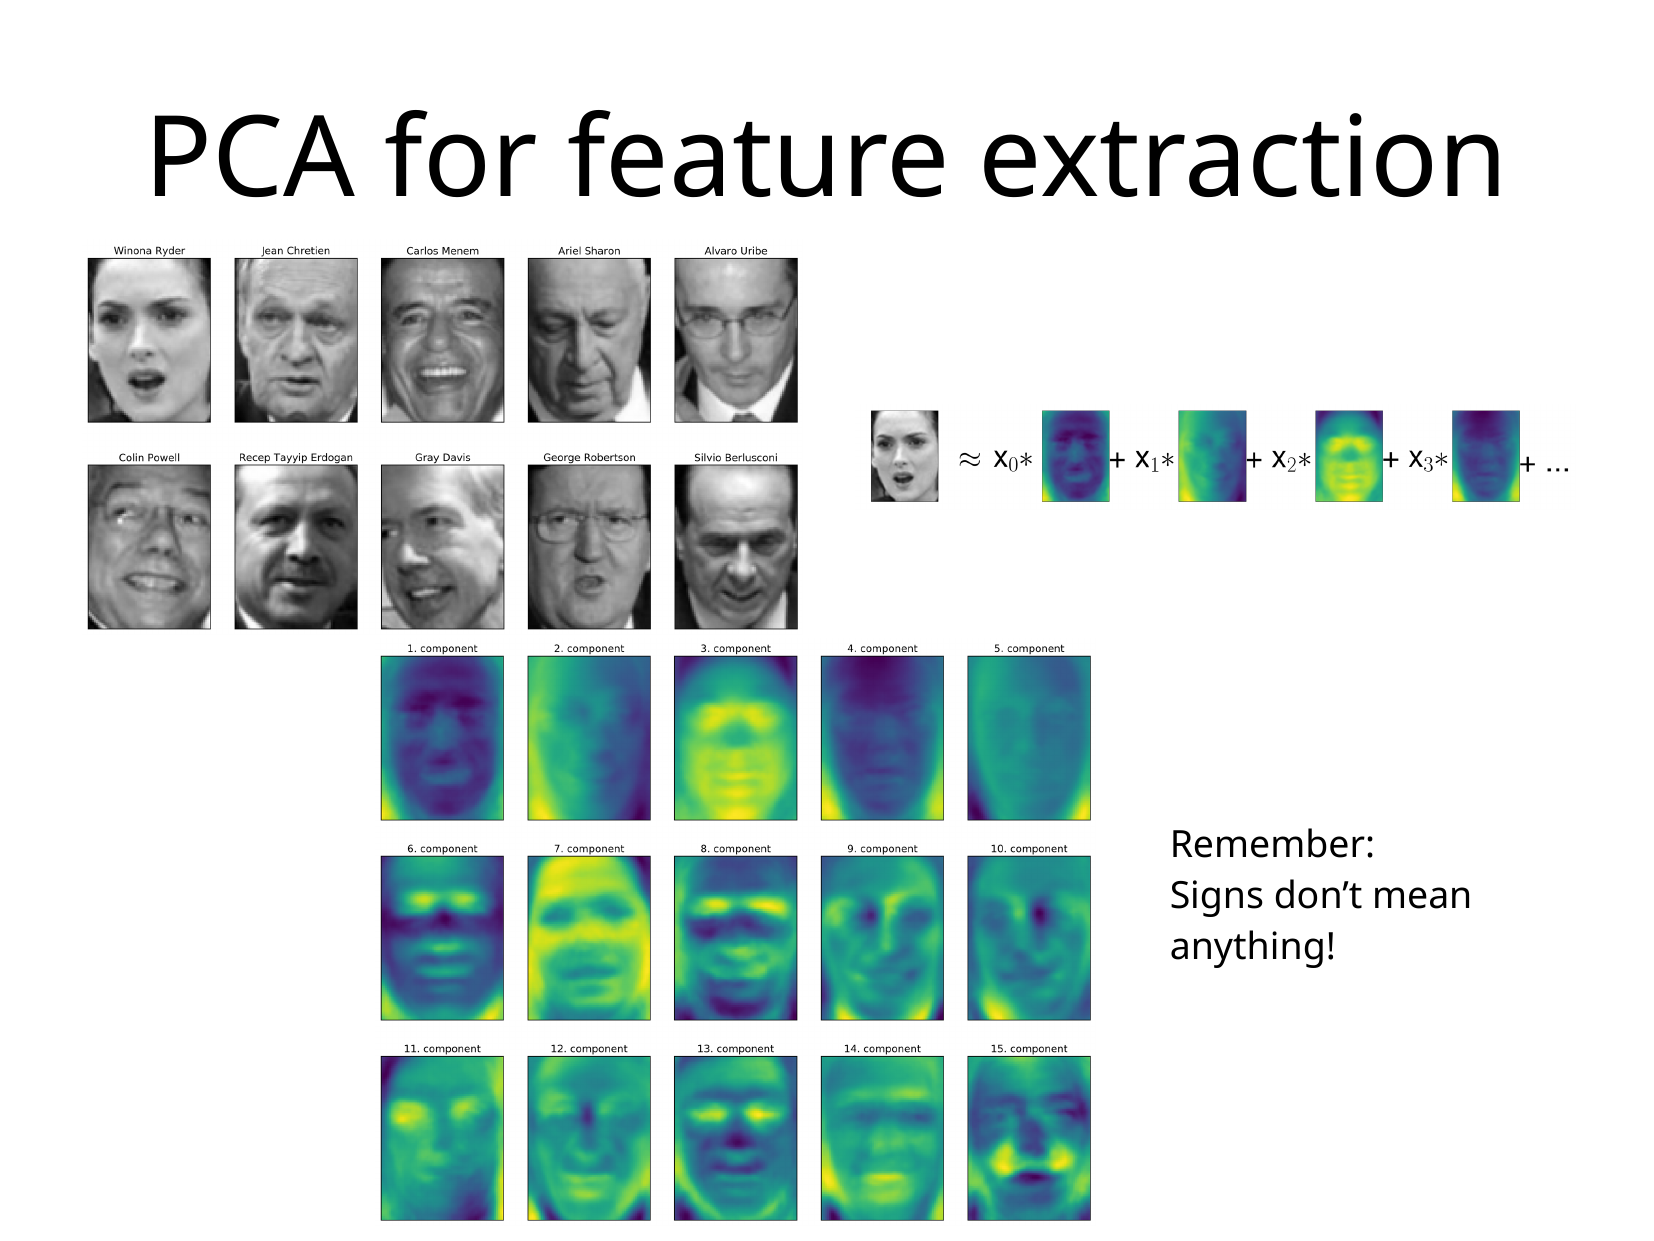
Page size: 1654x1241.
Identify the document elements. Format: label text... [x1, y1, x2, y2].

picture [82, 239, 803, 635]
title PCA for feature extraction [82, 49, 1571, 257]
picture [375, 638, 1096, 1226]
text_box Remember: Signs don’t mean anything! [1155, 810, 1654, 901]
picture [855, 404, 1576, 510]
